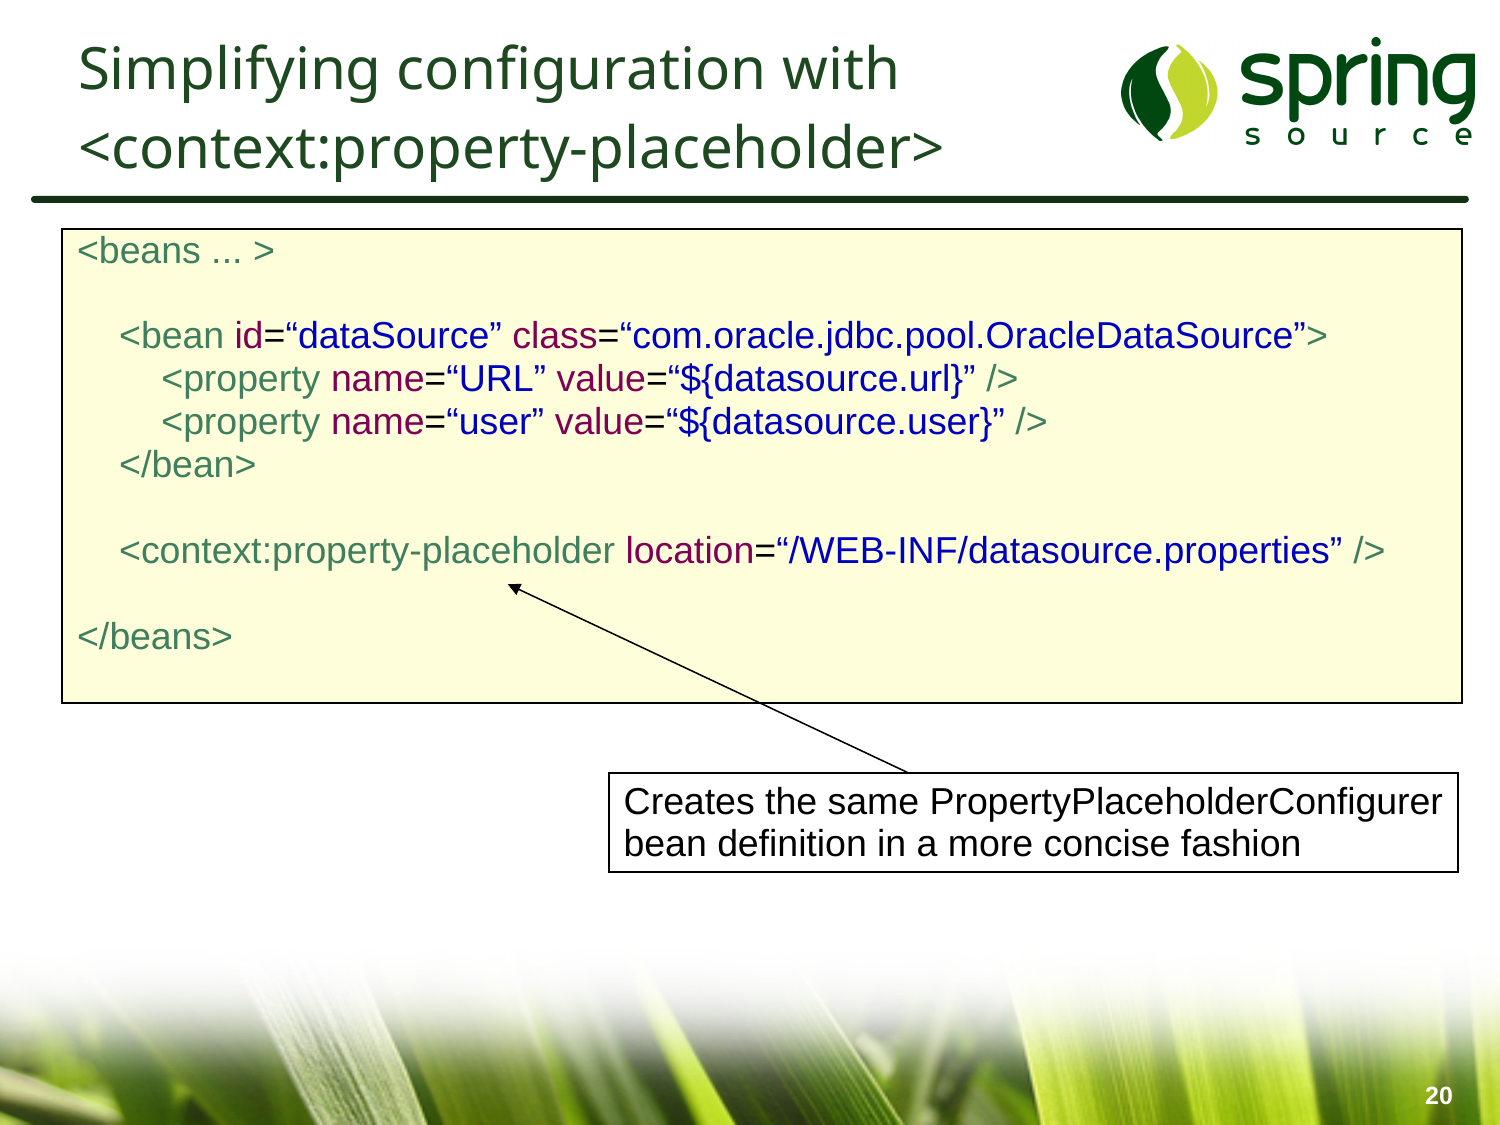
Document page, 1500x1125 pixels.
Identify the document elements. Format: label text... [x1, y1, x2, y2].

picture [0, 944, 1500, 1125]
text_box <beans ... > <bean id=“dataSource” class=“com.oracle.jdbc.pool.OracleDataSource”> <property name=“URL” value=“${datasource.url}” /> <property name=“user” value=“${datasource.user}” /> </bean> <context:property-placeholder location=“/WEB-INF/datasource.properties” /> </beans> [62, 228, 1463, 704]
text_box Creates the same PropertyPlaceholderConfigurer bean definition in a more concise fashion [609, 772, 1459, 873]
title Simplifying configuration with <context:property-placeholder> [63, 19, 1376, 208]
picture [1376, 37, 1475, 145]
